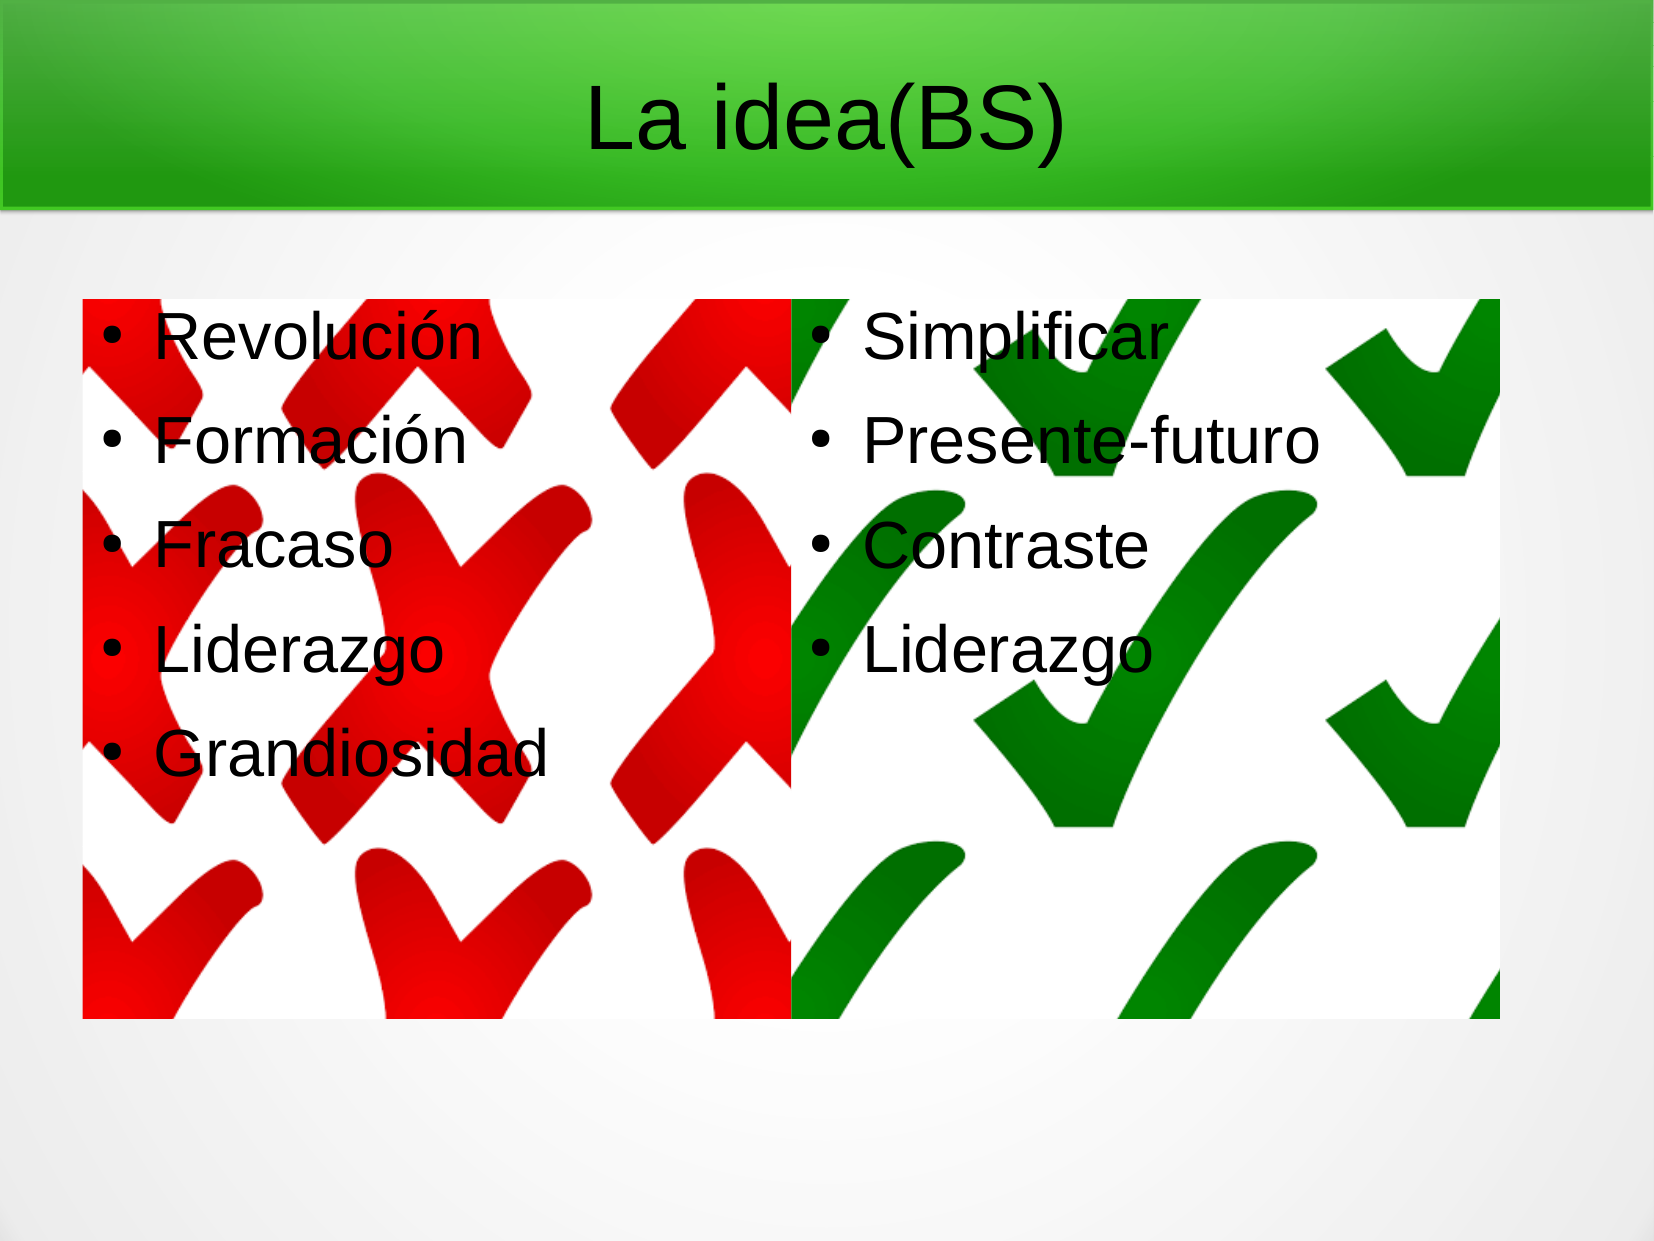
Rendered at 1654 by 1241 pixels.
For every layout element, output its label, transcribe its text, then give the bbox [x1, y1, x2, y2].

list Simplificar Presente-futuro Contraste Liderazgo [791, 299, 1501, 1019]
title La idea(BS) [82, 47, 1571, 189]
list Revolución Formación Fracaso Liderazgo Grandiosidad [82, 299, 791, 1019]
